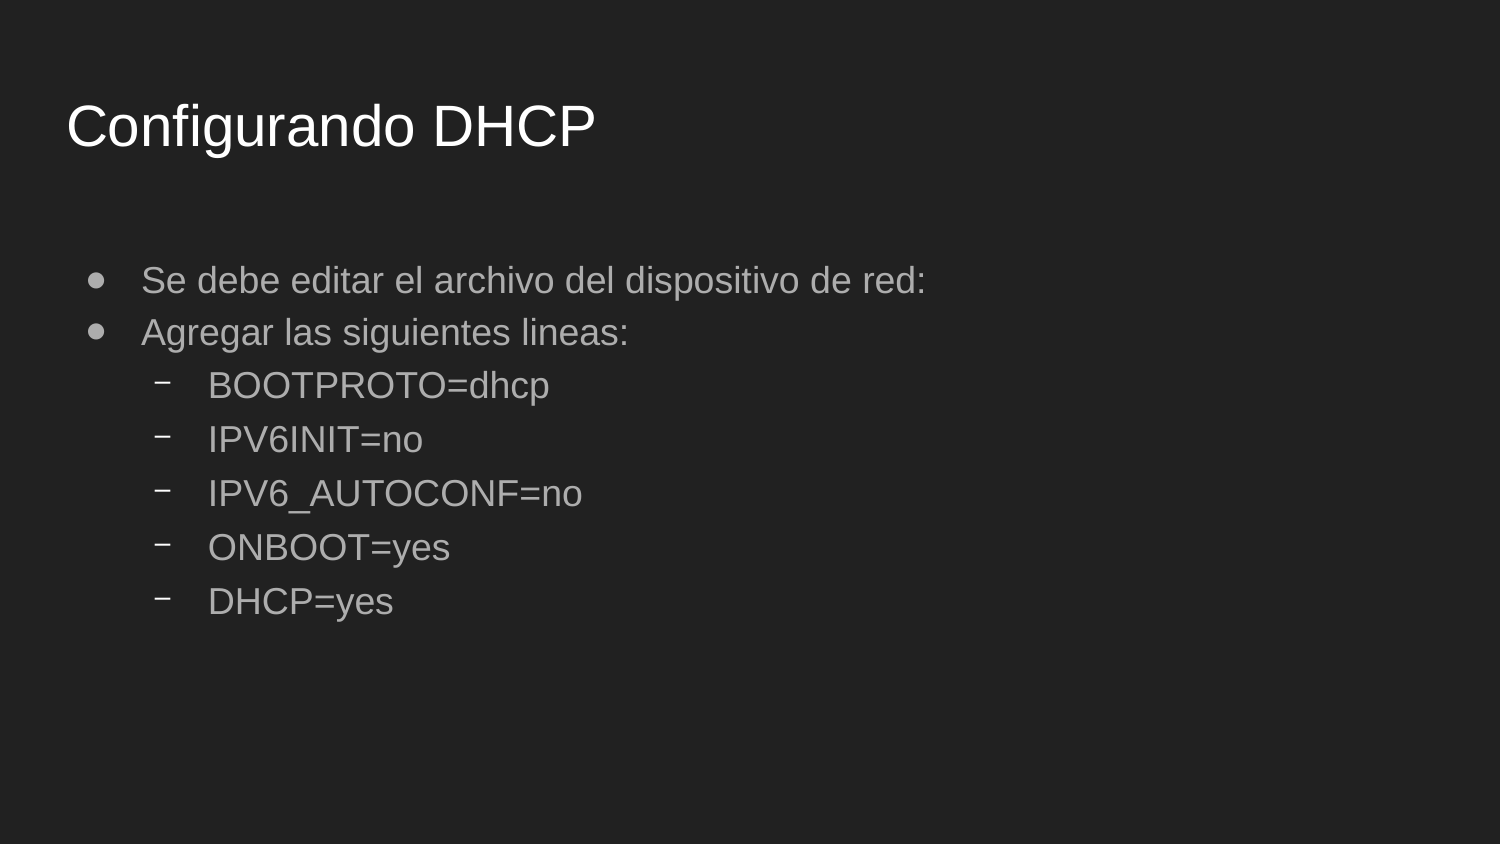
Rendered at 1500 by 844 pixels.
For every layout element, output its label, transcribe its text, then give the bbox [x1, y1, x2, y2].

title Configurando DHCP [51, 72, 1449, 167]
list Se debe editar el archivo del dispositivo de red: Agregar las siguientes lineas: BOOTPROTO=dhcp IPV6INIT=no IPV6_AUTOCONF=no ONBOOT=yes DHCP=yes [51, 189, 1261, 750]
